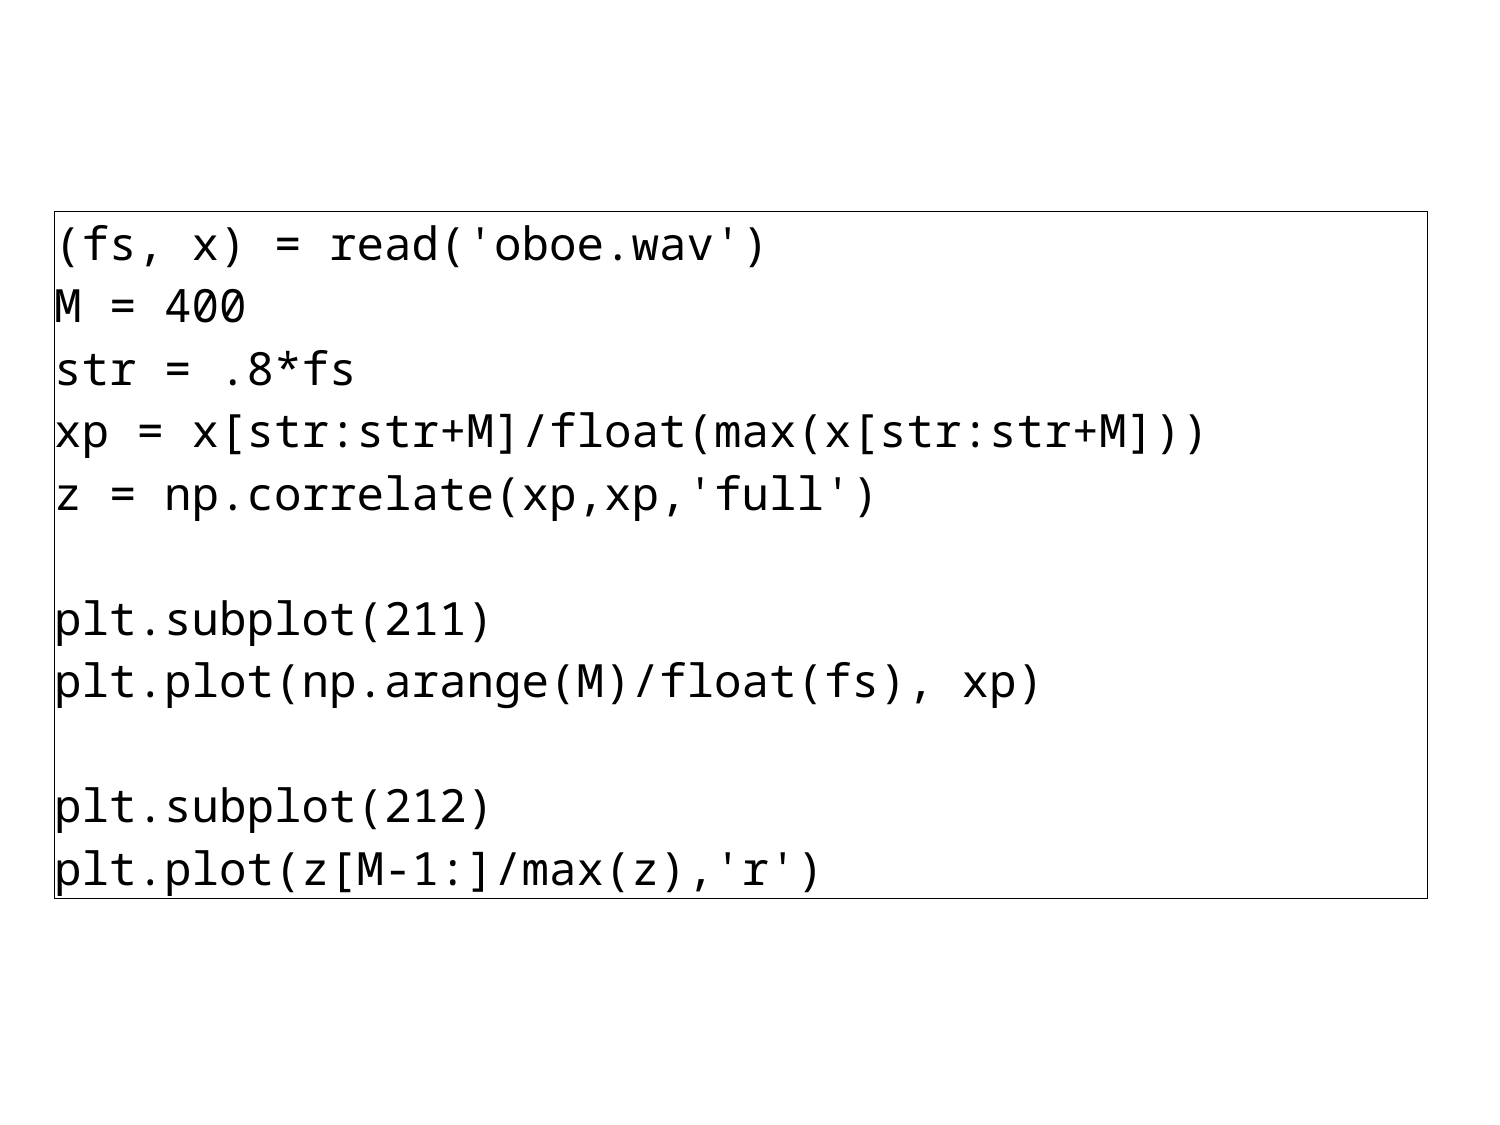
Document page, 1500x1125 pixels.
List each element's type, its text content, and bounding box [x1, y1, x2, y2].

text_box (fs, x) = read('oboe.wav') M = 400 str = .8*fs xp = x[str:str+M]/float(max(x[str:str+M])) z = np.correlate(xp,xp,'full') plt.subplot(211) plt.plot(np.arange(M)/float(fs), xp) plt.subplot(212) plt.plot(z[M-1:]/max(z),'r') [54, 239, 1428, 871]
